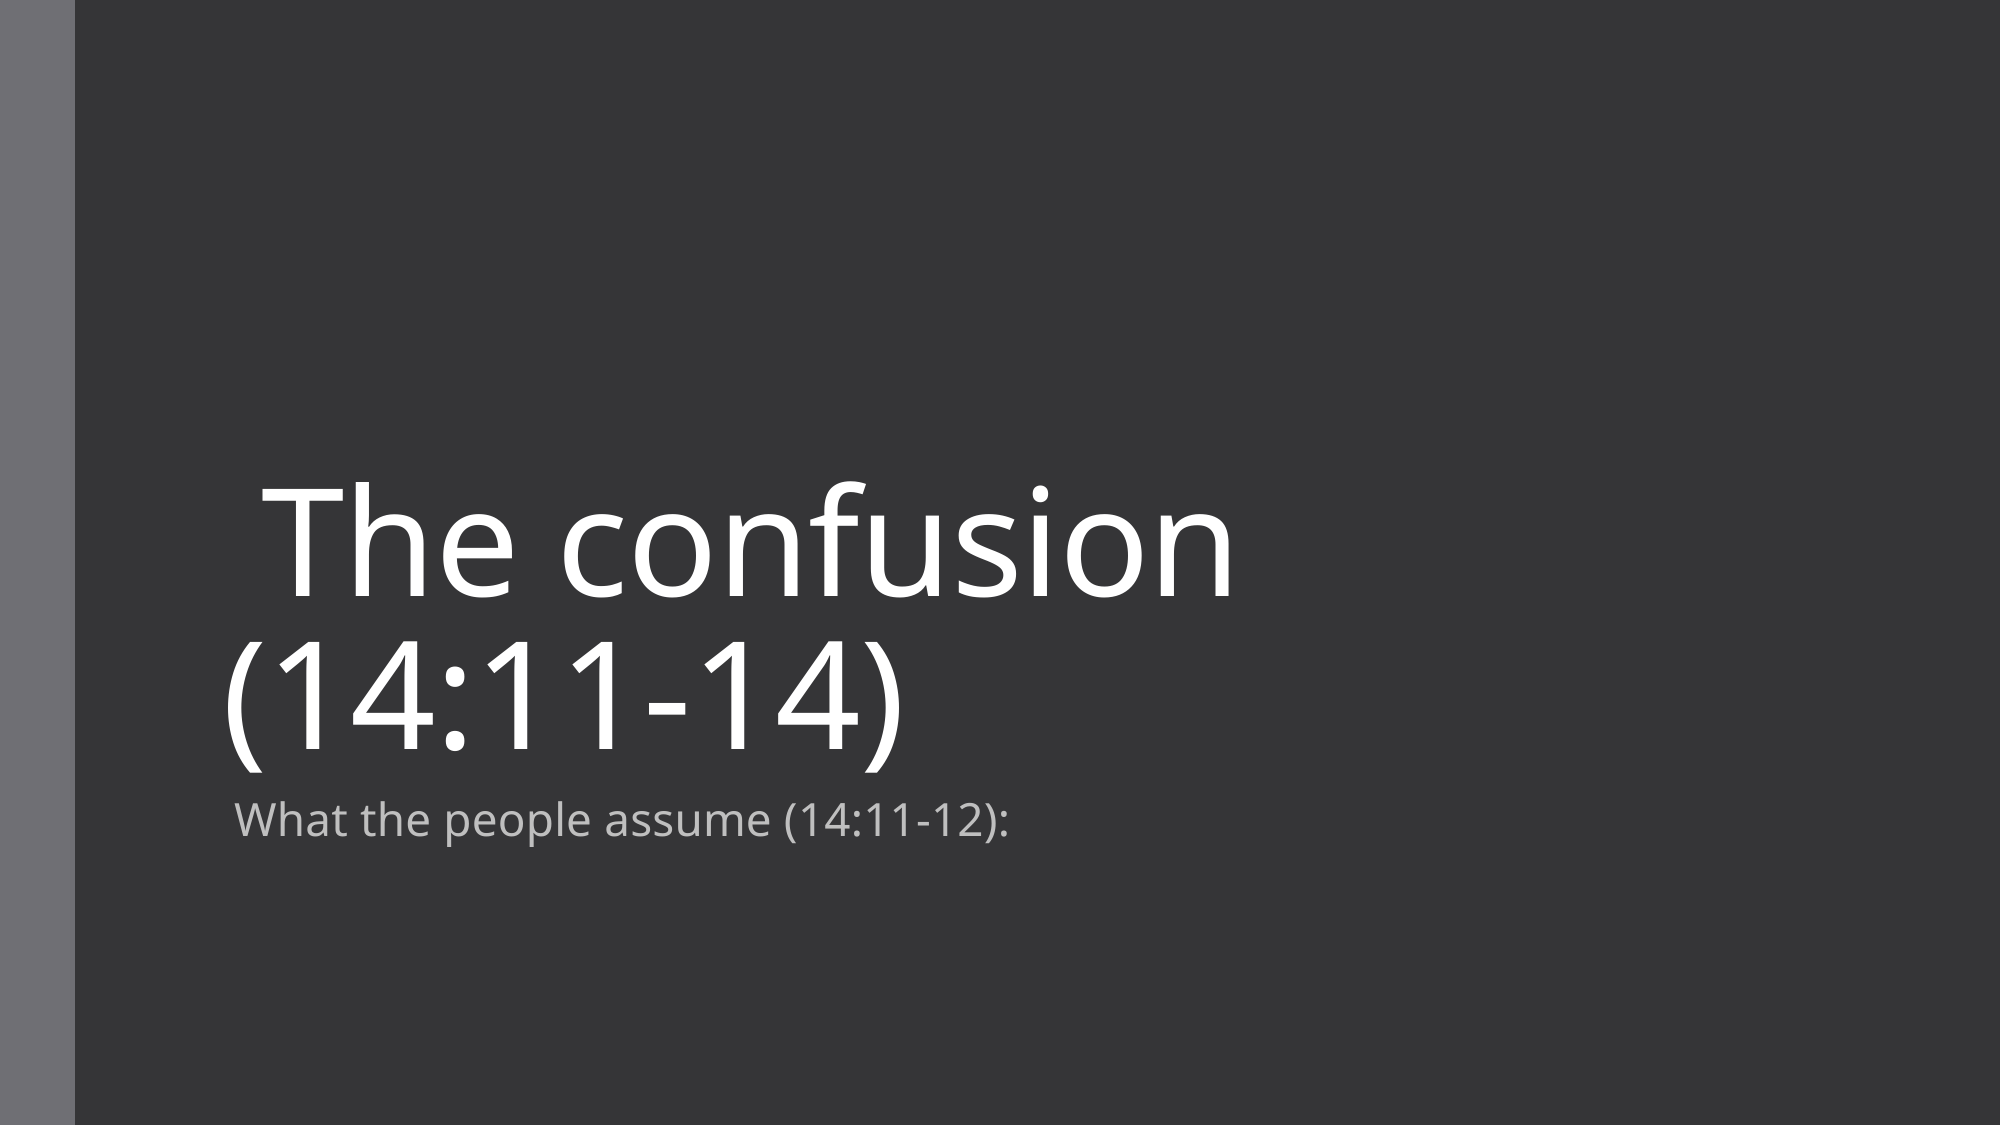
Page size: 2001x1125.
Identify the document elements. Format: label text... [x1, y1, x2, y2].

subtitle What the people assume (14:11-12): [206, 787, 1752, 1066]
title The confusion (14:11-14) [206, 124, 1752, 787]
